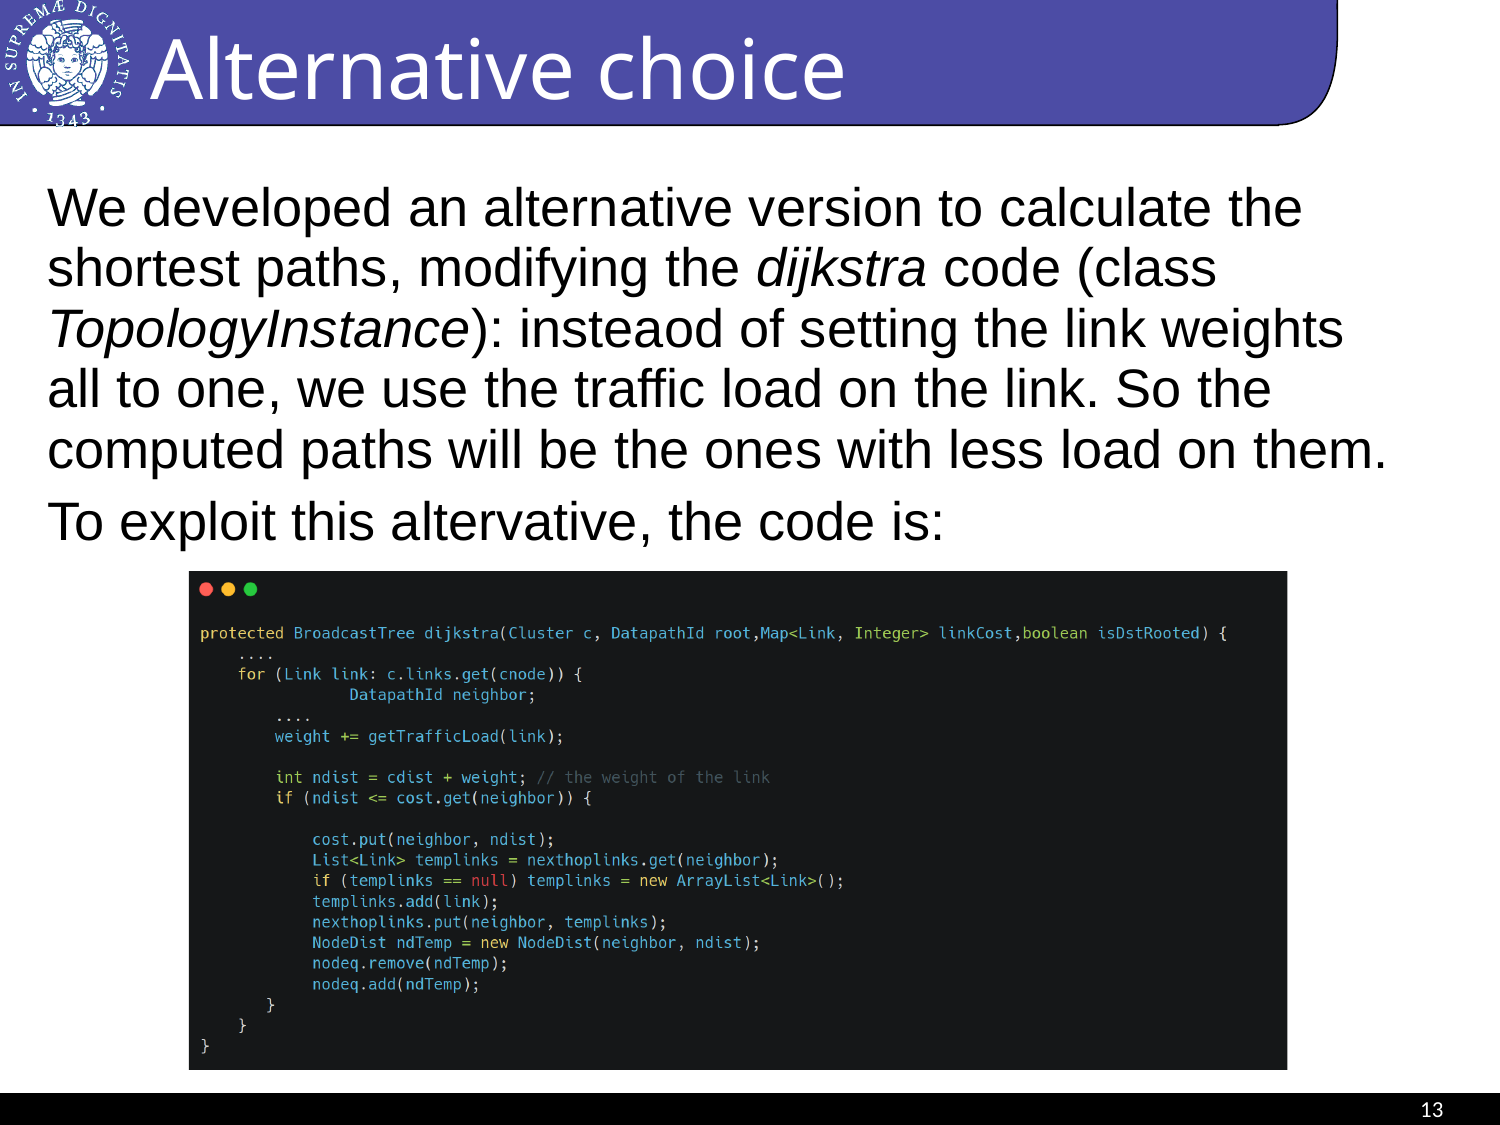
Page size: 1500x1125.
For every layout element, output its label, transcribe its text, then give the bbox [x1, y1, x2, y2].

text_box Alternative choice [135, 7, 1341, 126]
picture [188, 571, 1288, 1070]
text_box <numero> [2, 1086, 1500, 1125]
subtitle We developed an alternative version to calculate the shortest paths, modifying the dijkstra code (class TopologyInstance): insteaod of setting the link weights all to one, we use the traffic load on the link. So the computed paths will be the ones with less load on them. To exploit this altervative, the code is: [47, 177, 1398, 1048]
picture [2, 0, 133, 130]
